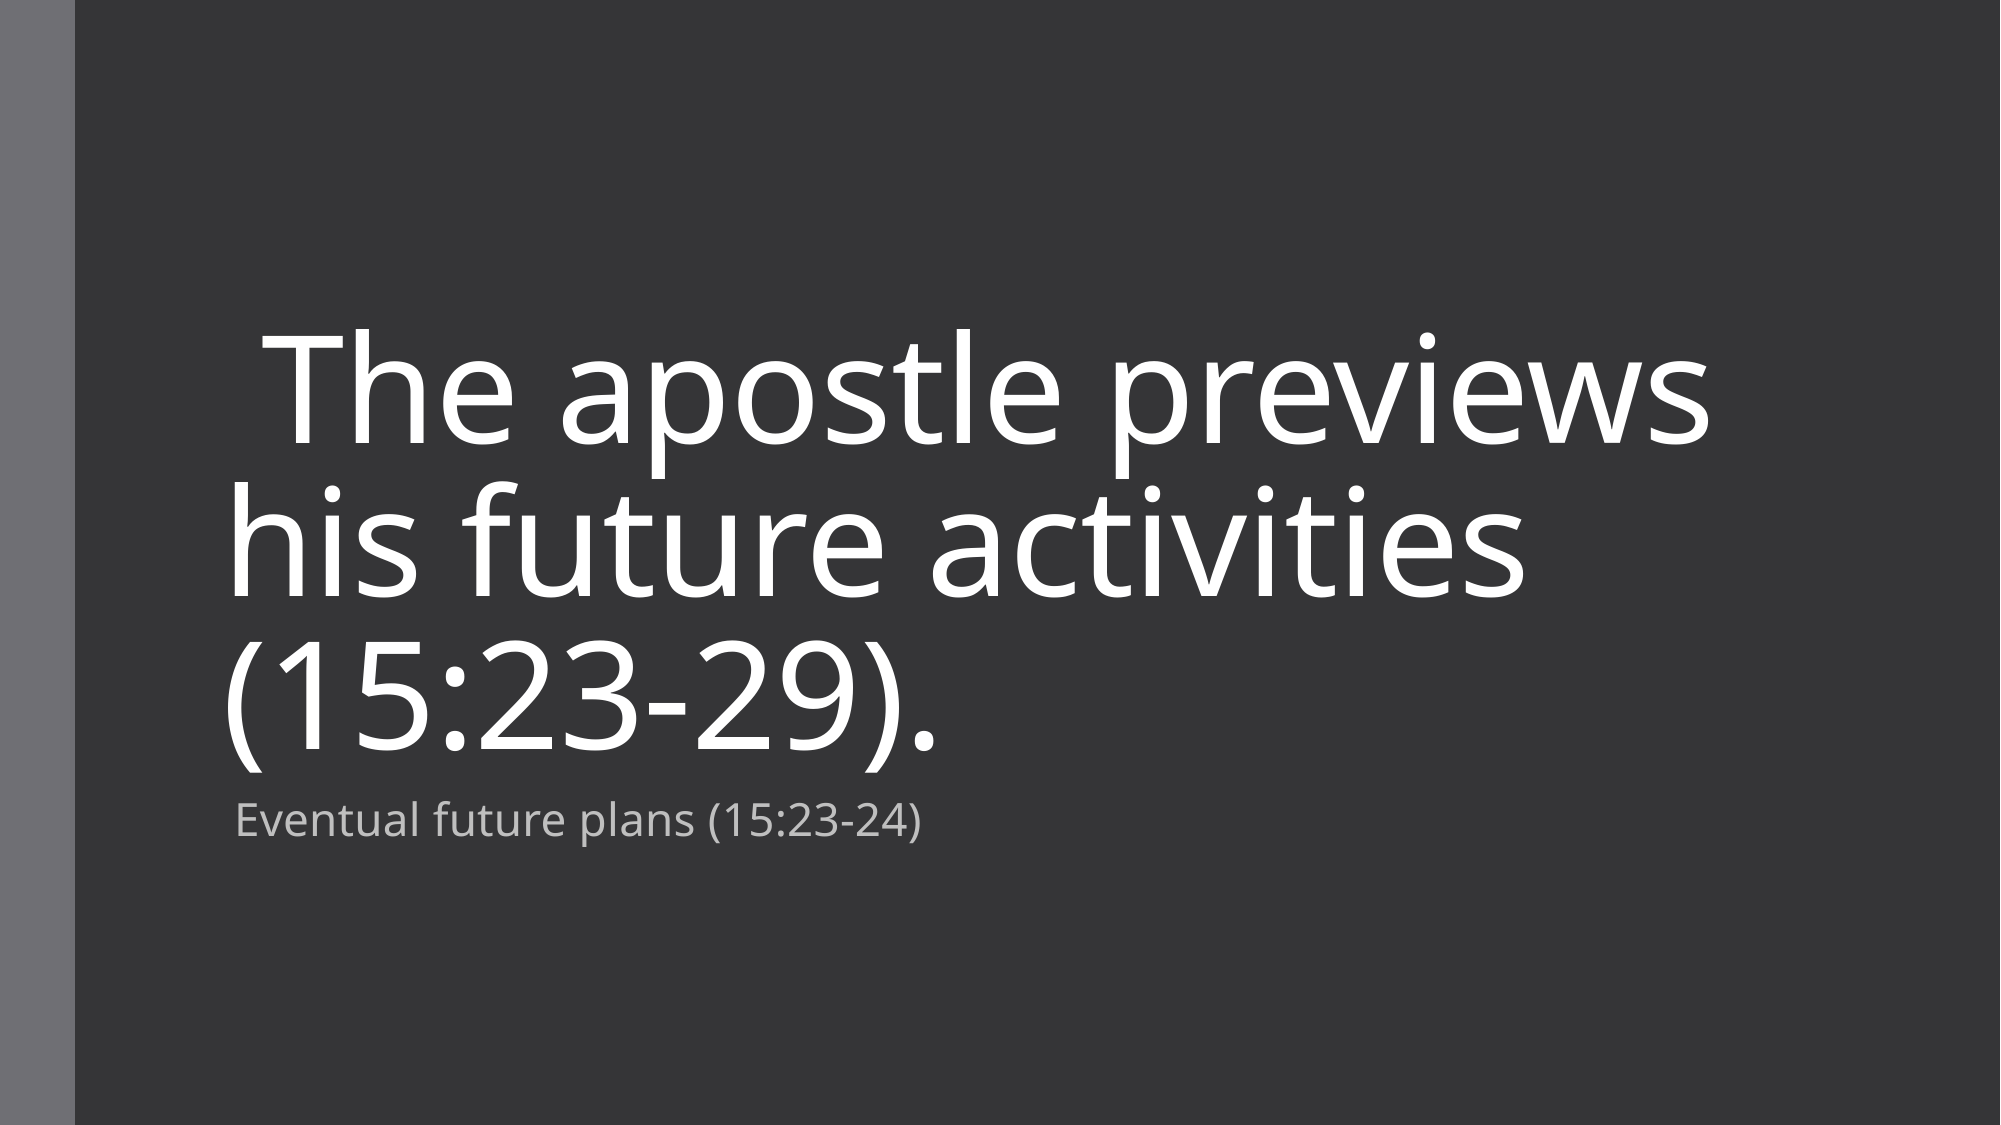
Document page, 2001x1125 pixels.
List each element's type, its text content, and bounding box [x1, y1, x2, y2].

title The apostle previews his future activities (15:23-29). [206, 124, 1752, 787]
subtitle Eventual future plans (15:23-24) [206, 787, 1752, 1066]
